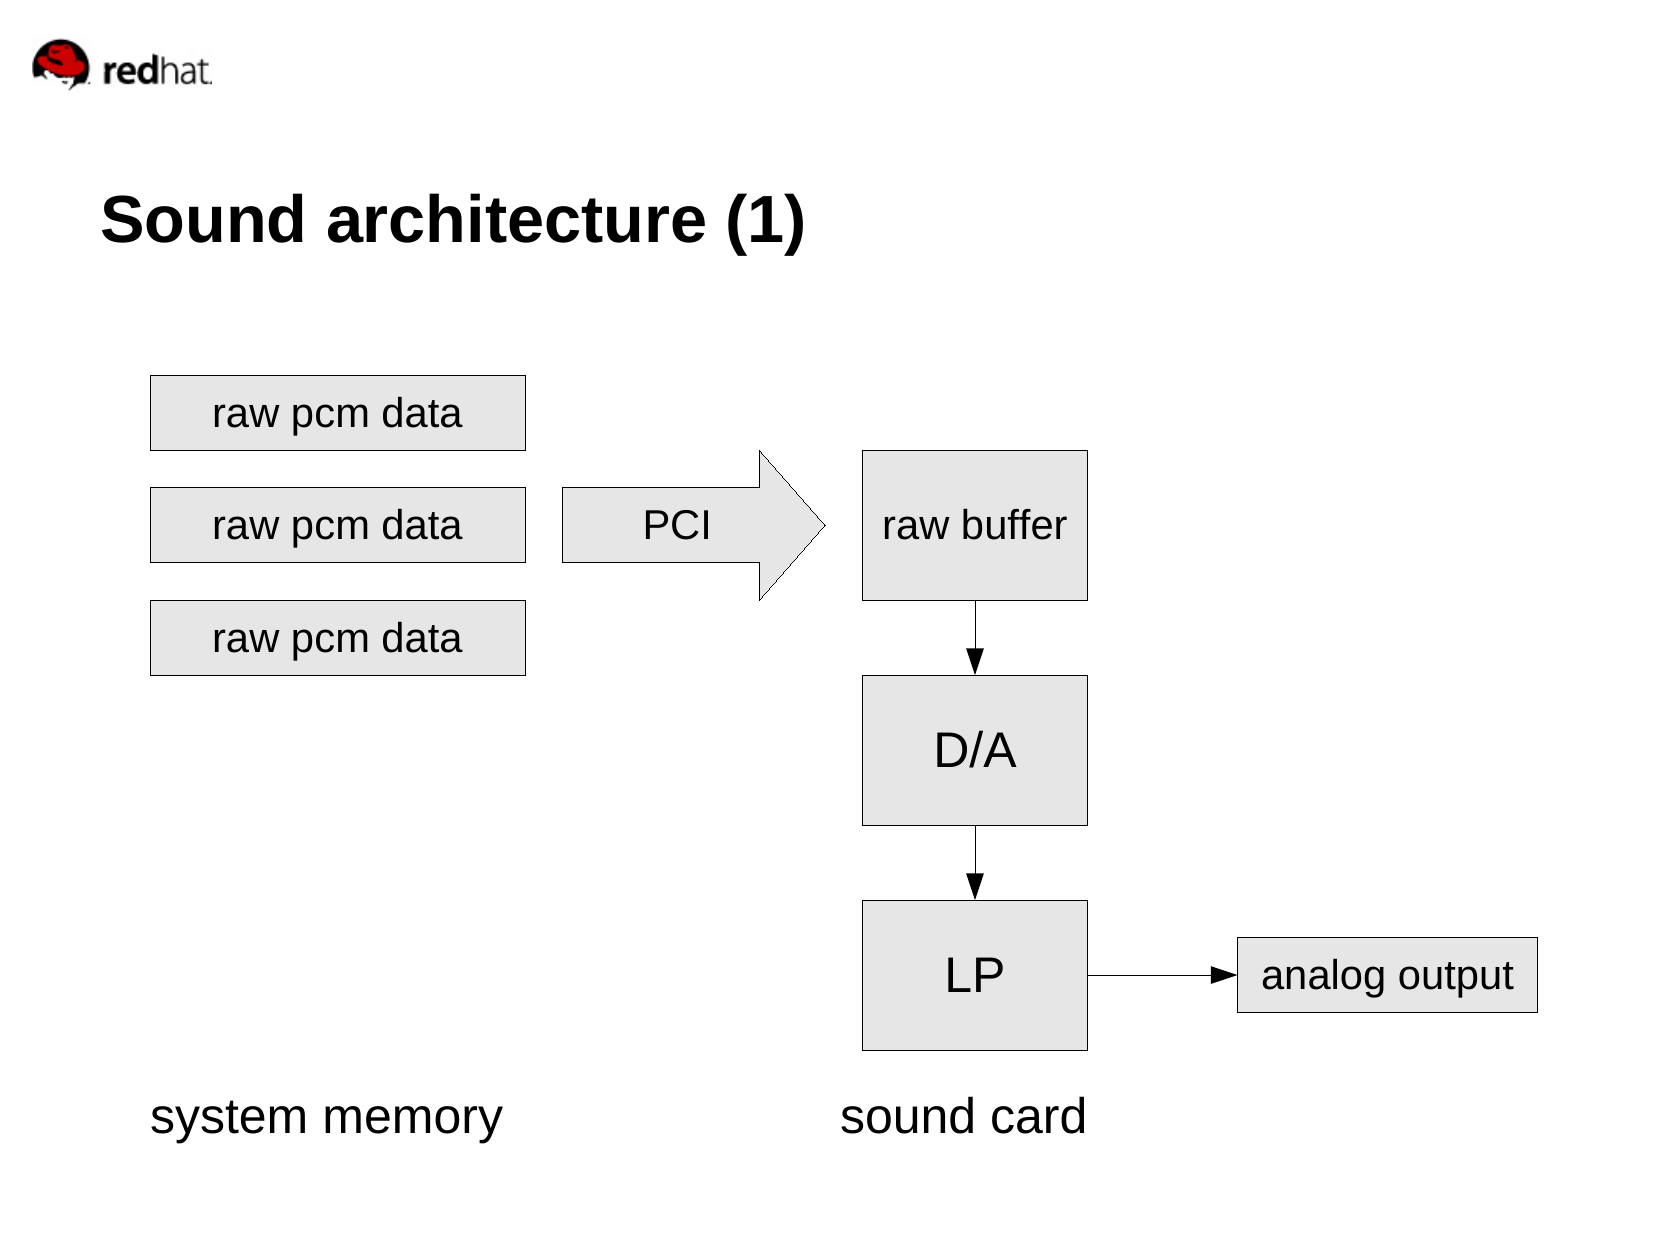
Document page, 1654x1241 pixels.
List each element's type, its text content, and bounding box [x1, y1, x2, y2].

text_box system memory [150, 1088, 504, 1163]
text_box D/A [862, 675, 1088, 826]
text_box raw buffer [862, 450, 1088, 601]
text_box raw pcm data [150, 375, 526, 451]
title Sound architecture (1) [100, 164, 1506, 275]
text_box analog output [1237, 937, 1538, 1013]
text_box raw pcm data [150, 600, 526, 676]
picture [31, 37, 212, 98]
text_box sound card [840, 1088, 1088, 1163]
text_box LP [862, 900, 1088, 1051]
text_box PCI [562, 450, 826, 601]
text_box raw pcm data [150, 487, 526, 563]
